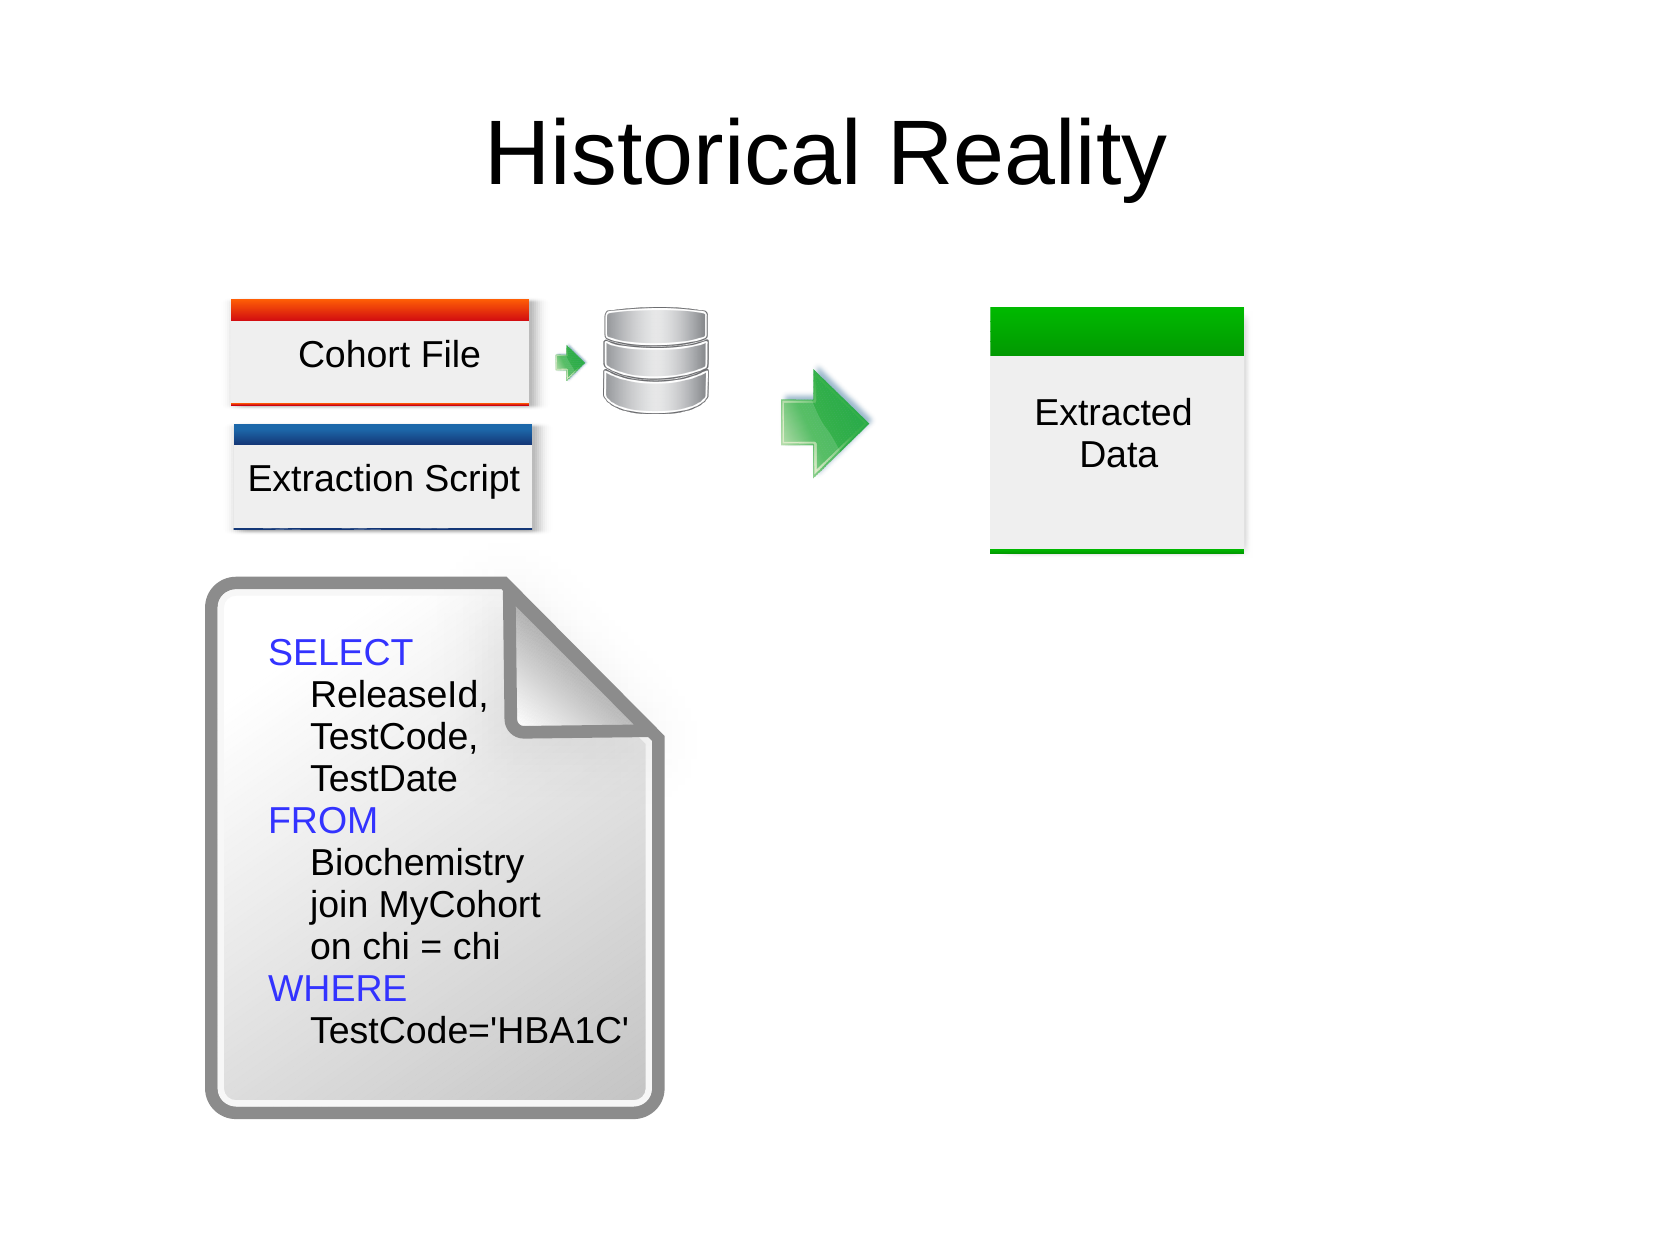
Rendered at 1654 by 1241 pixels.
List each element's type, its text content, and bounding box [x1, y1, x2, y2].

picture [88, 419, 768, 1182]
picture [603, 307, 709, 414]
picture [212, 295, 591, 414]
title Historical Reality [82, 49, 1571, 257]
picture [968, 295, 1270, 571]
picture [771, 354, 886, 487]
